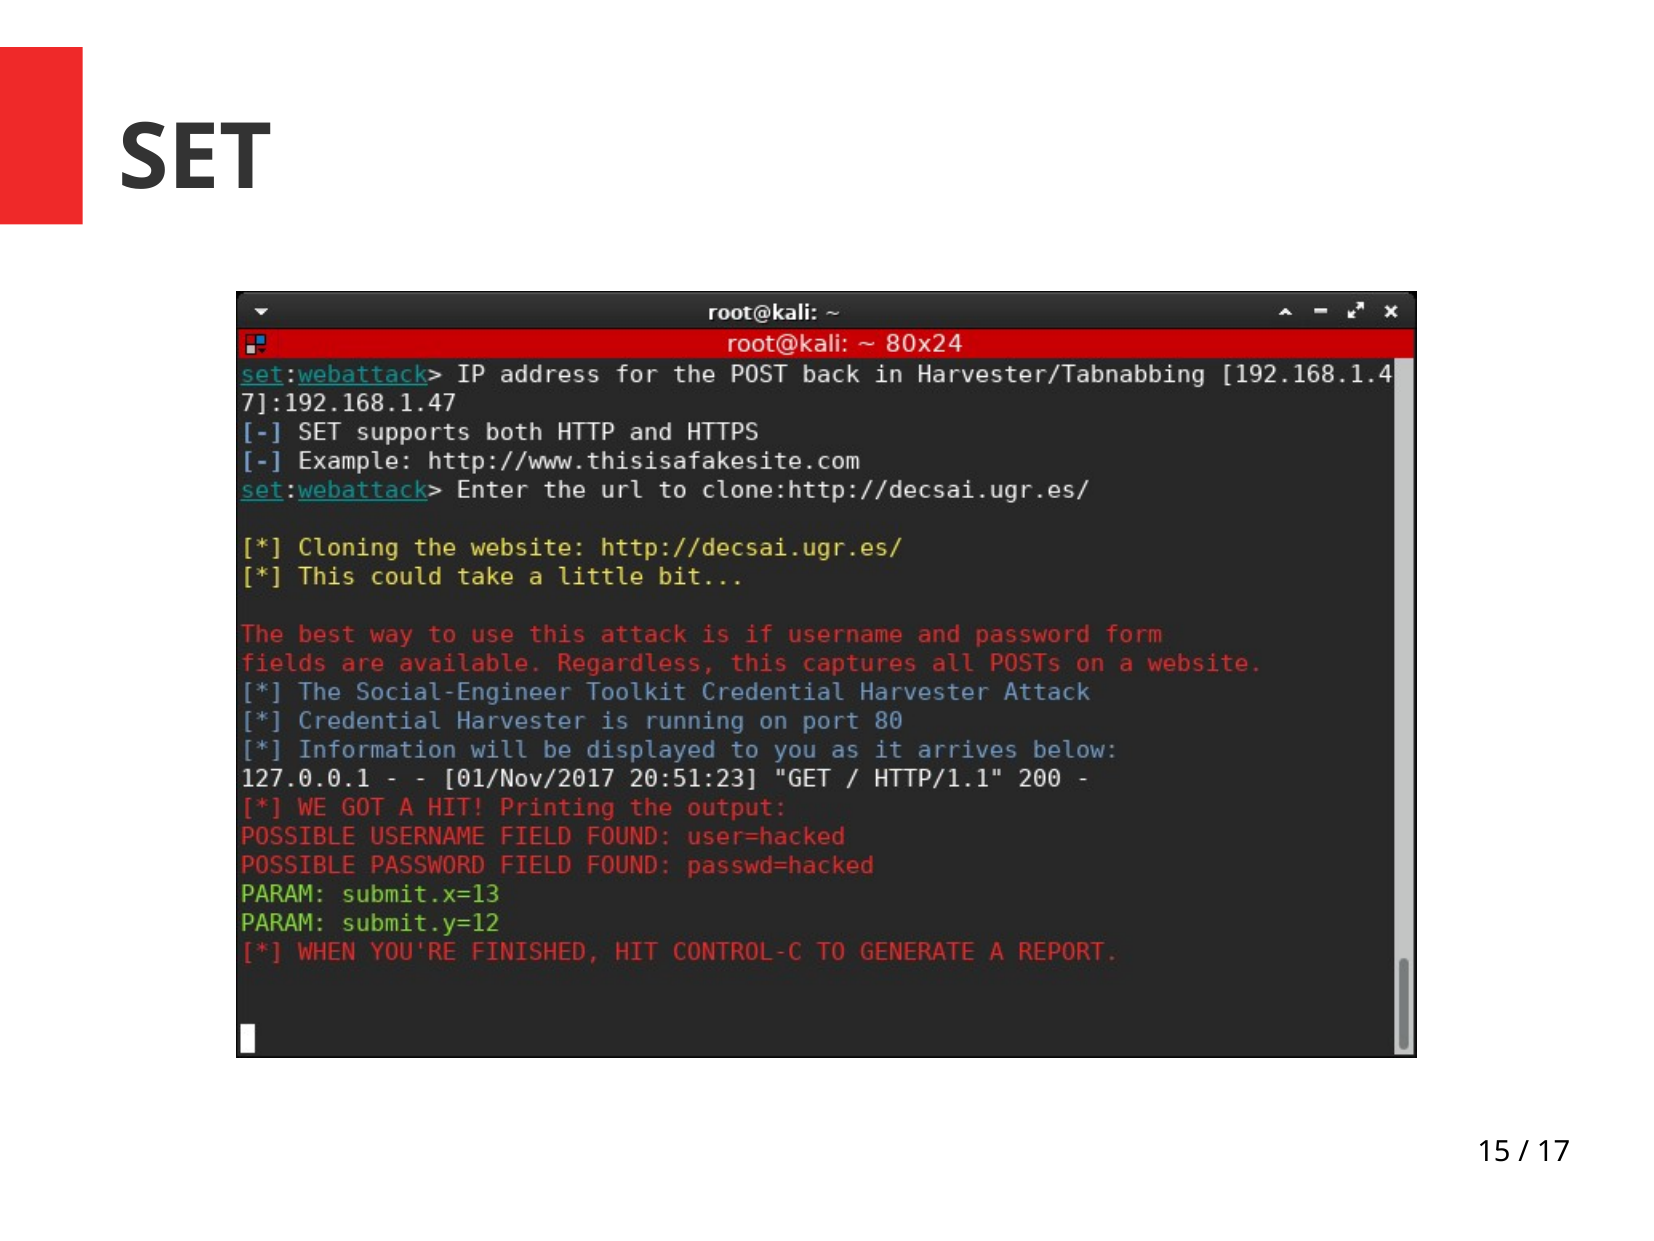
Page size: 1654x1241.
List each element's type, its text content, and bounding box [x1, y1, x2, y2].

picture [236, 291, 1417, 1058]
title SET [118, 49, 1571, 257]
